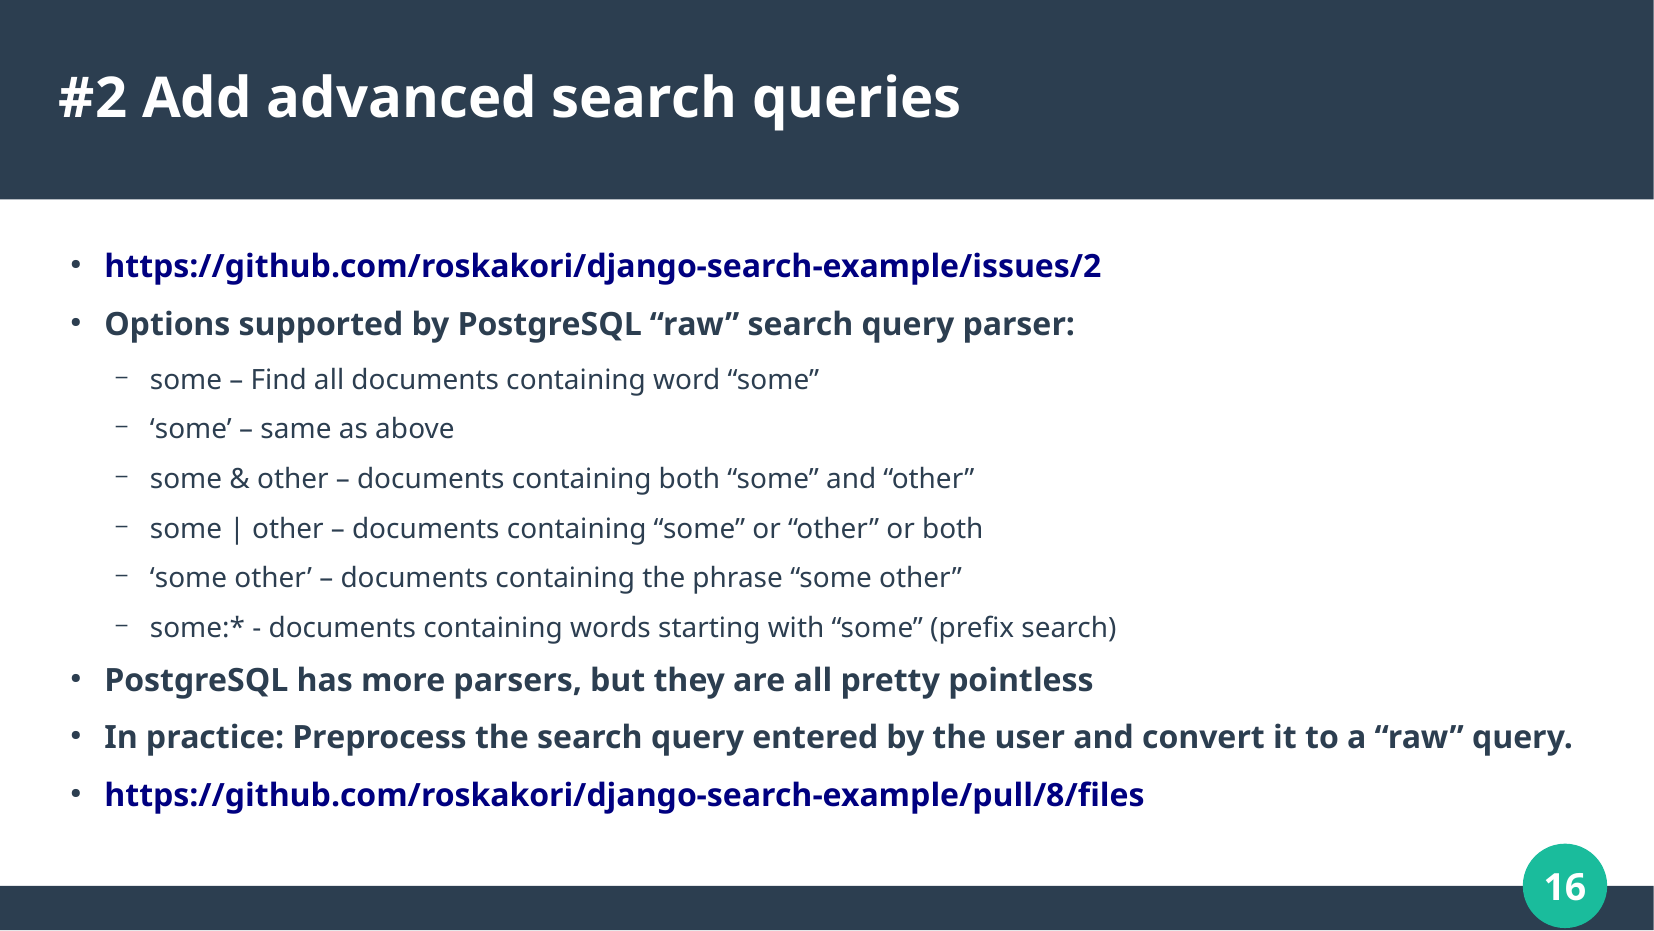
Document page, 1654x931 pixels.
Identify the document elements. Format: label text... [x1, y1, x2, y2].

title #2 Add advanced search queries [59, 37, 1595, 155]
list https://github.com/roskakori/django-search-example/issues/2 Options supported by PostgreSQL “raw” search query parser: some – Find all documents containing word “some” ‘some’ – same as above some & other – documents containing both “some” and “other” some | other – documents containing “some” or “other” or both ‘some other’ – documents containing the phrase “some other” some:* - documents containing words starting with “some” (prefix search) PostgreSQL has more parsers, but they are all pretty pointless In practice: Preprocess the search query entered by the user and convert it to a “raw” query. https://github.com/roskakori/django-search-example/pull/8/files [59, 243, 1595, 826]
